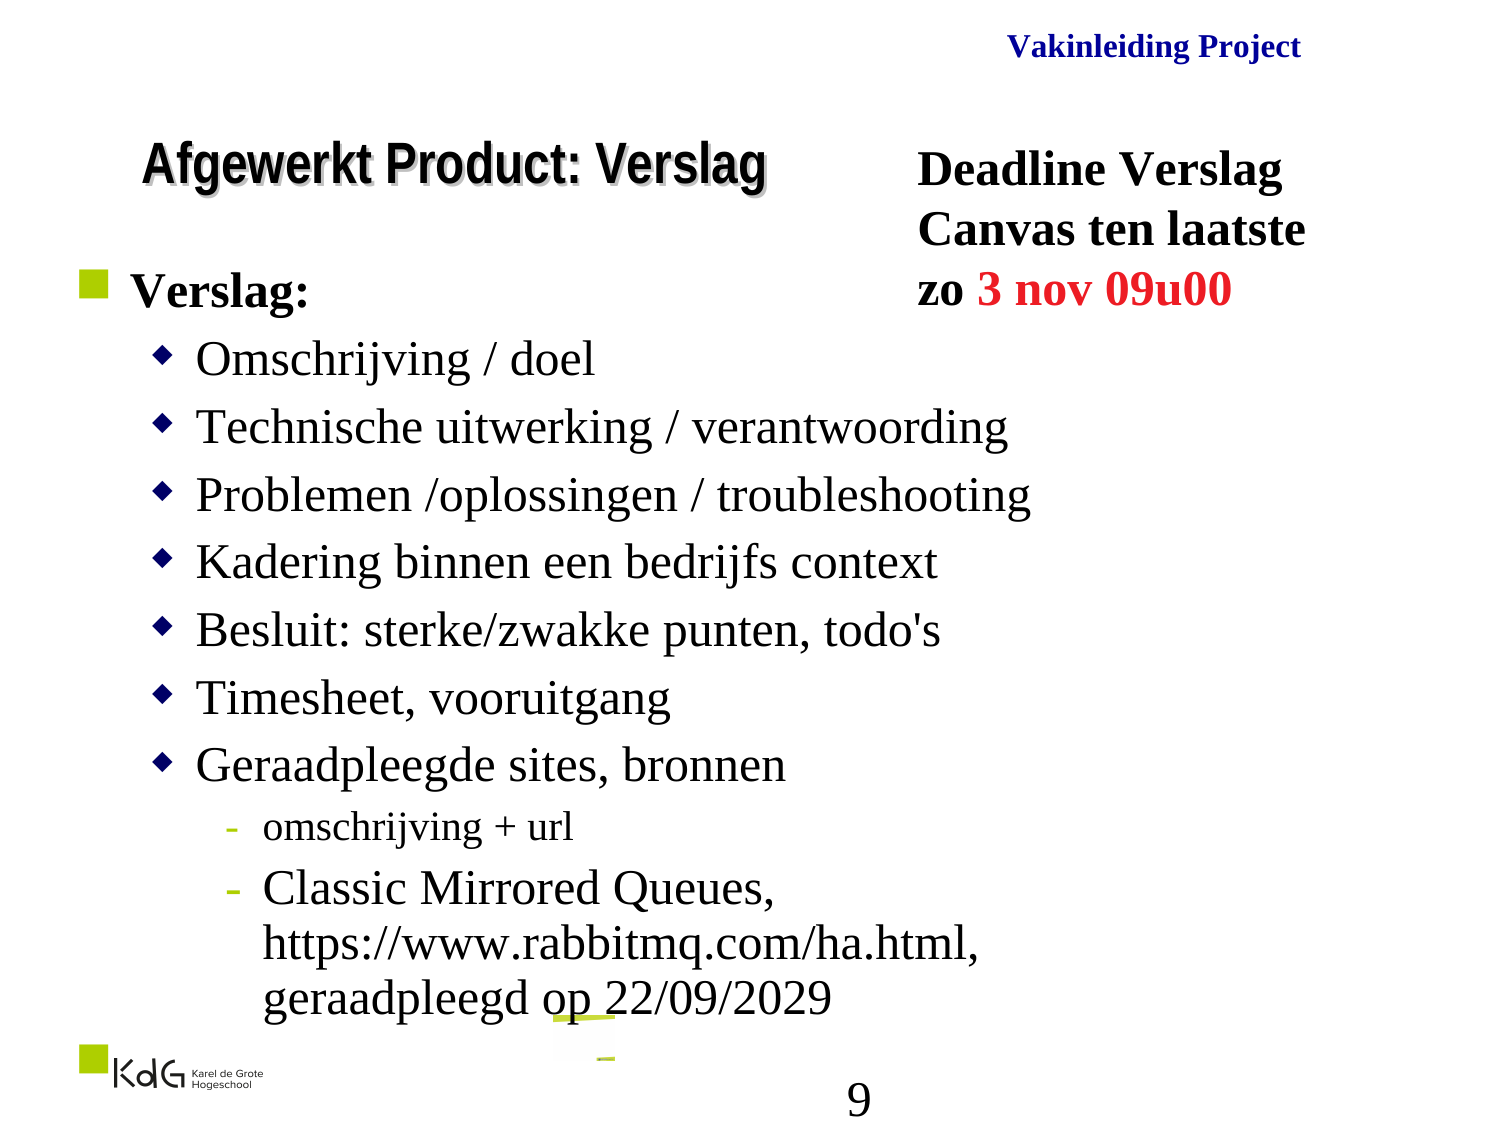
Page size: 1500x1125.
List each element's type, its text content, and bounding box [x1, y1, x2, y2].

list Verslag: Omschrijving / doel Technische uitwerking / verantwoording Problemen /oplossingen / troubleshooting Kadering binnen een bedrijfs context Besluit: sterke/zwakke punten, todo's Timesheet, vooruitgang Geraadpleegde sites, bronnen omschrijving + url Classic Mirrored Queues, https://www.rabbitmq.com/ha.html, geraadpleegd op 22/09/2029 [75, 263, 1425, 1094]
title Afgewerkt Product: Verslag [141, 72, 1447, 253]
text_box Deadline Verslag Canvas ten laatste zo 3 nov 09u00 [902, 128, 1388, 323]
